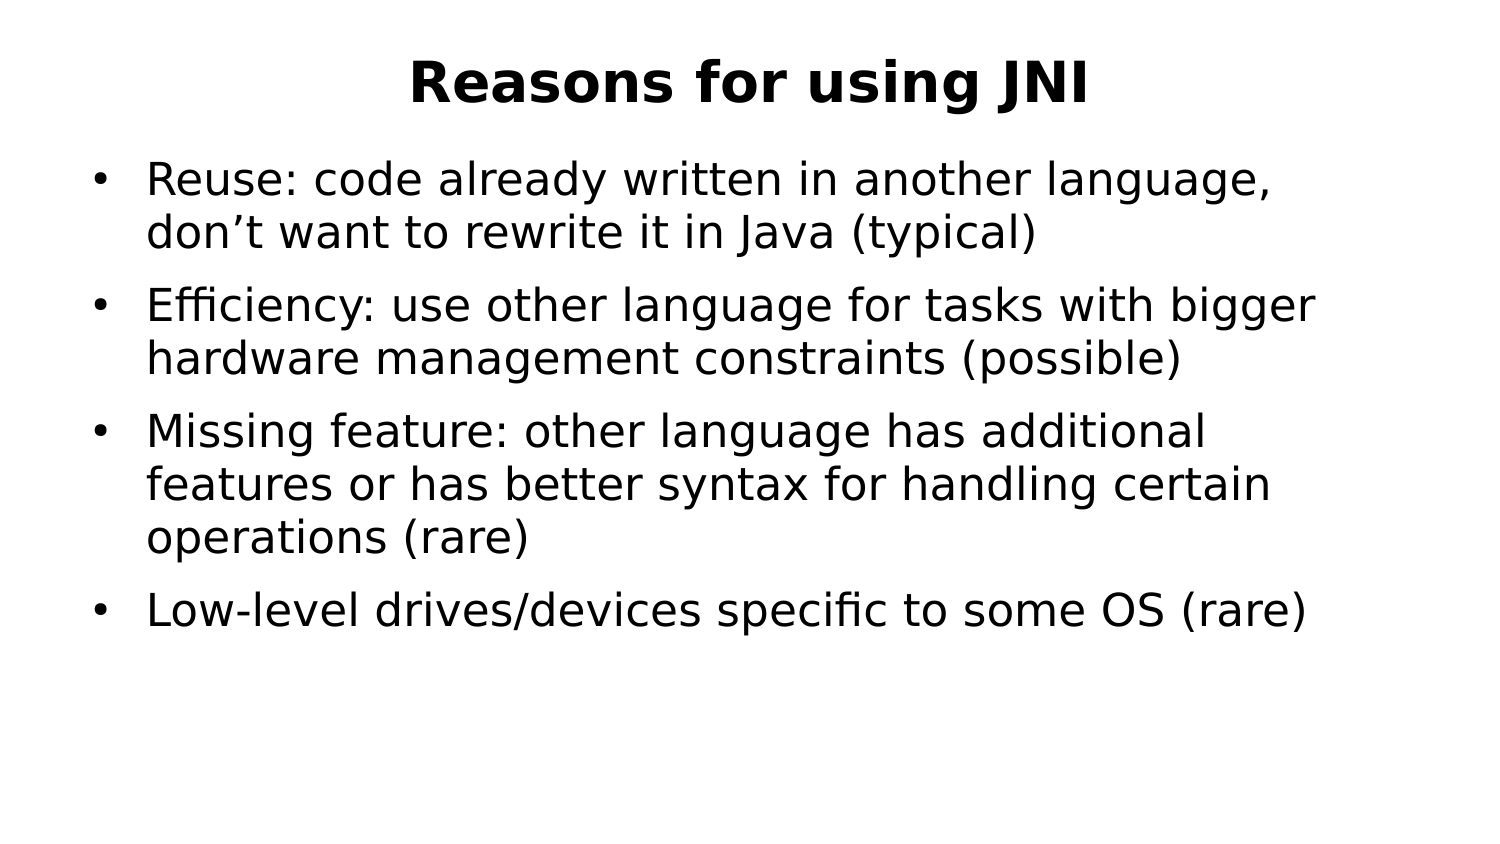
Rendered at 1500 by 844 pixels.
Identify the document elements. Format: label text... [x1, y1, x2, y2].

title Reasons for using JNI [75, 33, 1425, 133]
list Reuse: code already written in another language, don’t want to rewrite it in Java (typical) Efficiency: use other language for tasks with bigger hardware management constraints (possible) Missing feature: other language has additional features or has better syntax for handling certain operations (rare) Low-level drives/devices specific to some OS (rare) [75, 153, 1395, 807]
